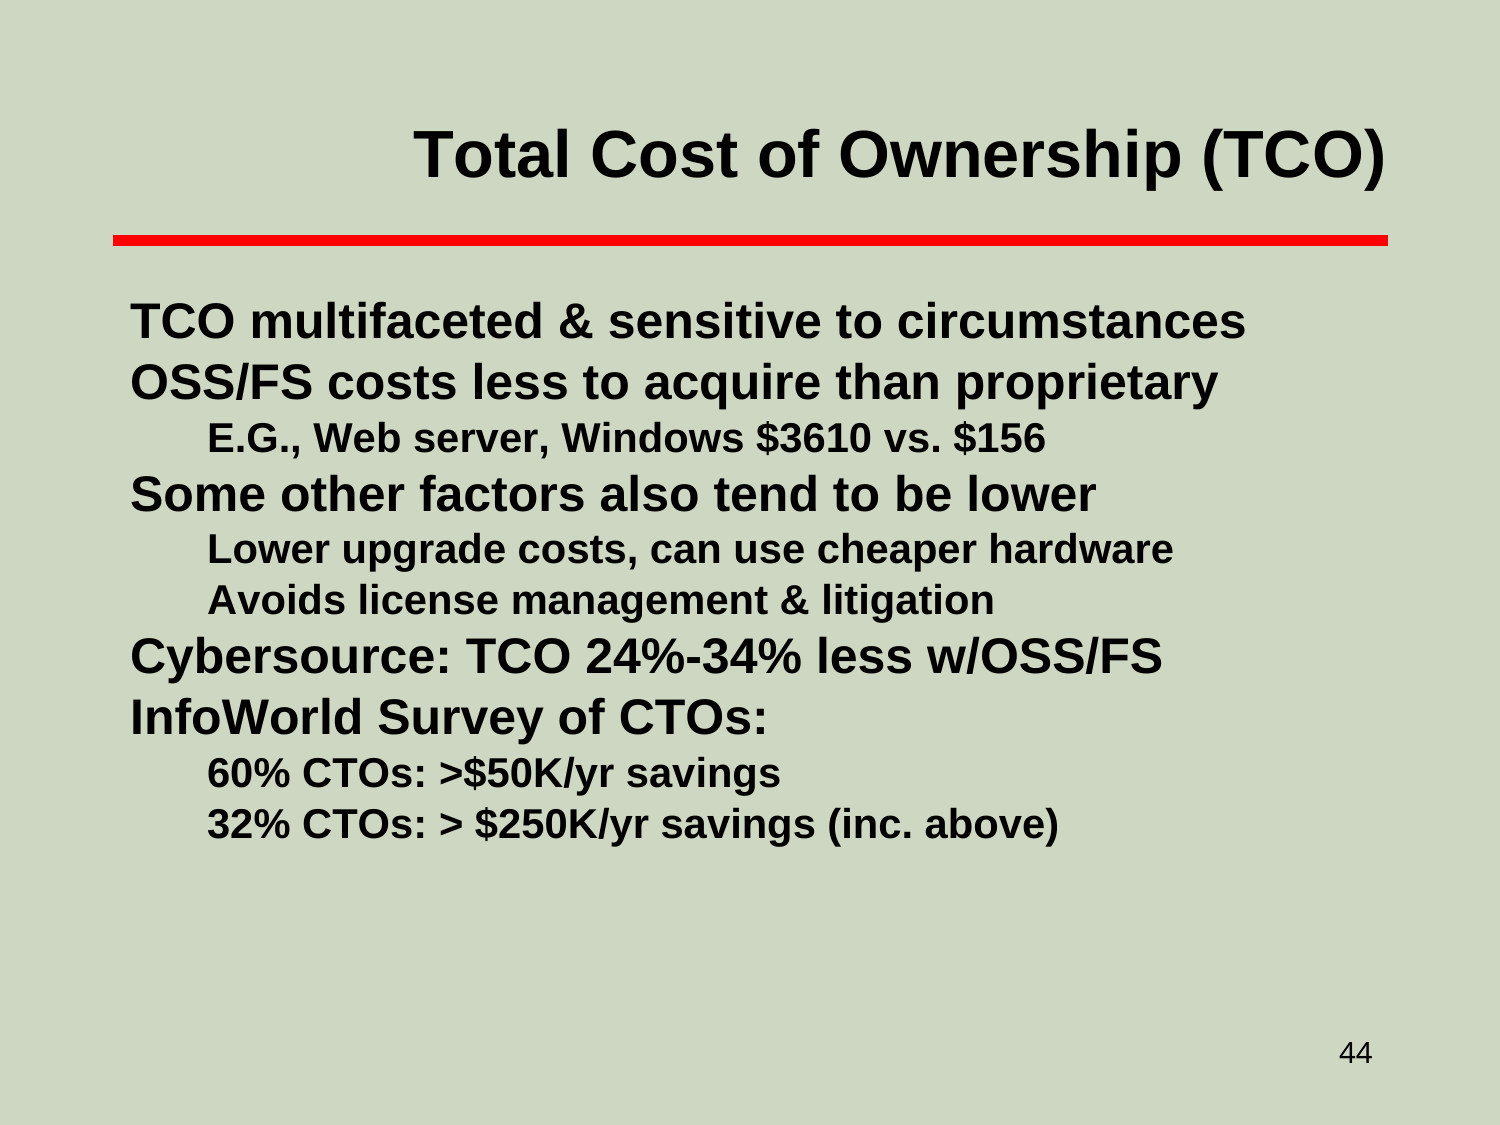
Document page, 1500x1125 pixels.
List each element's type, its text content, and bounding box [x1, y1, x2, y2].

list TCO multifaceted & sensitive to circumstances OSS/FS costs less to acquire than proprietary E.G., Web server, Windows $3610 vs. $156 Some other factors also tend to be lower Lower upgrade costs, can use cheaper hardware Avoids license management & litigation Cybersource: TCO 24%-34% less w/OSS/FS InfoWorld Survey of CTOs: 60% CTOs: >$50K/yr savings 32% CTOs: > $250K/yr savings (inc. above) [112, 299, 1388, 1001]
title Total Cost of Ownership (TCO) [337, 85, 1388, 224]
